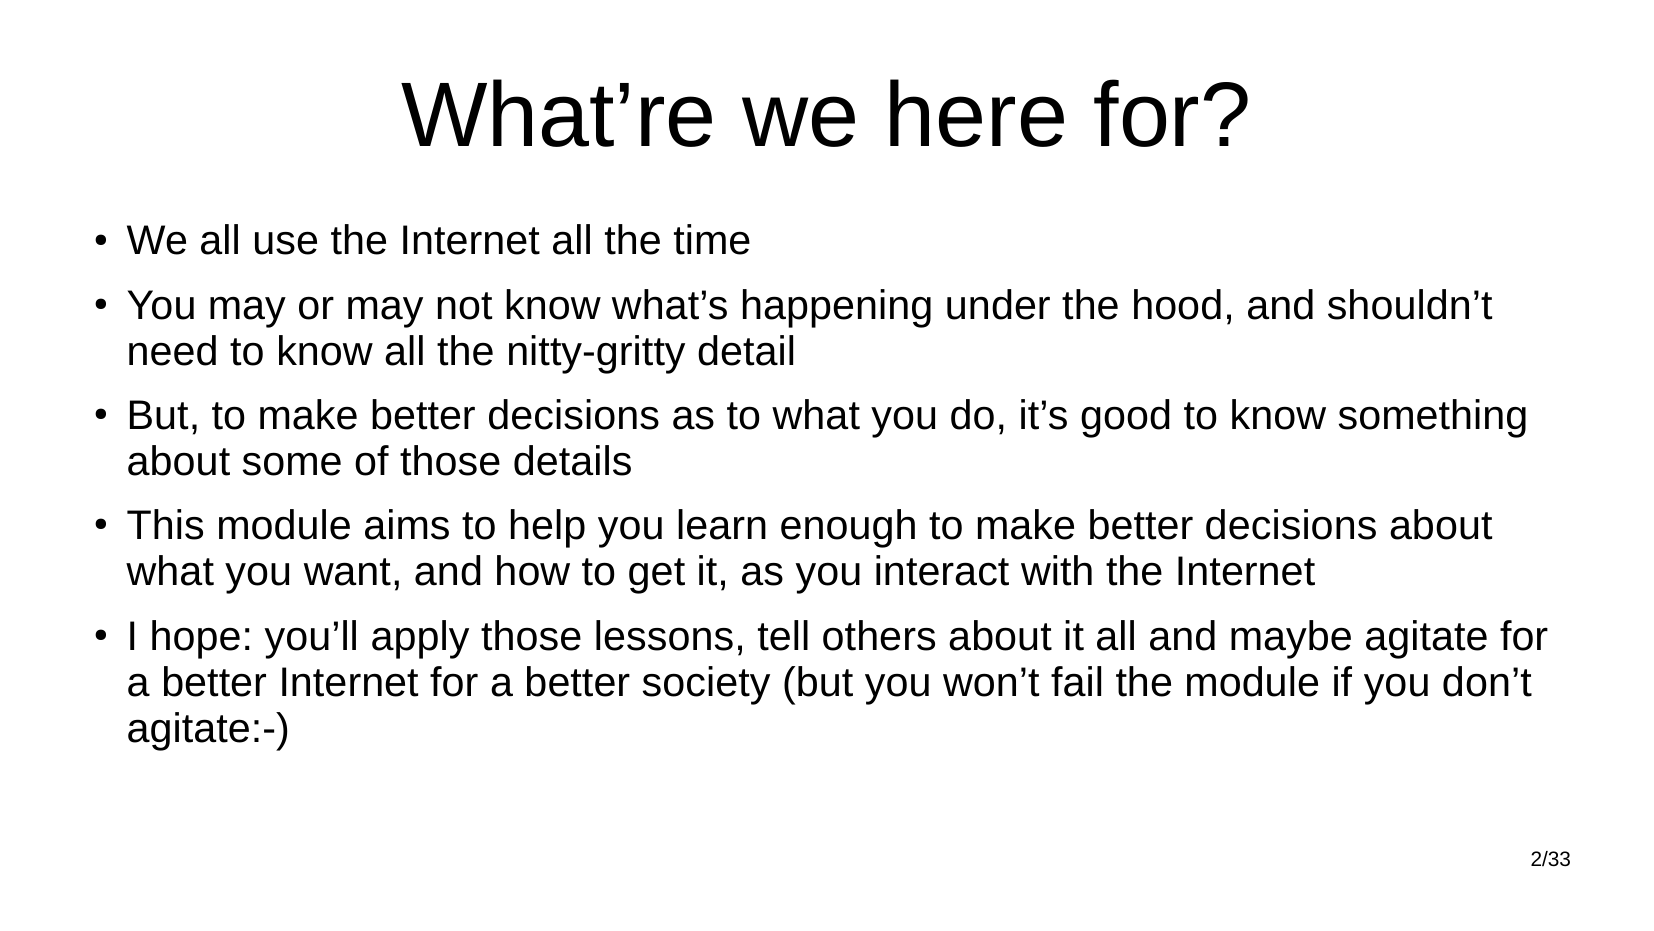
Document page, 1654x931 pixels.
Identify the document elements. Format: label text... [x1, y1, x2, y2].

list We all use the Internet all the time You may or may not know what’s happening under the hood, and shouldn’t need to know all the nitty-gritty detail But, to make better decisions as to what you do, it’s good to know something about some of those details This module aims to help you learn enough to make better decisions about what you want, and how to get it, as you interact with the Internet I hope: you’ll apply those lessons, tell others about it all and maybe agitate for a better Internet for a better society (but you won’t fail the module if you don’t agitate:-) [82, 217, 1571, 758]
title What’re we here for? [82, 37, 1571, 193]
